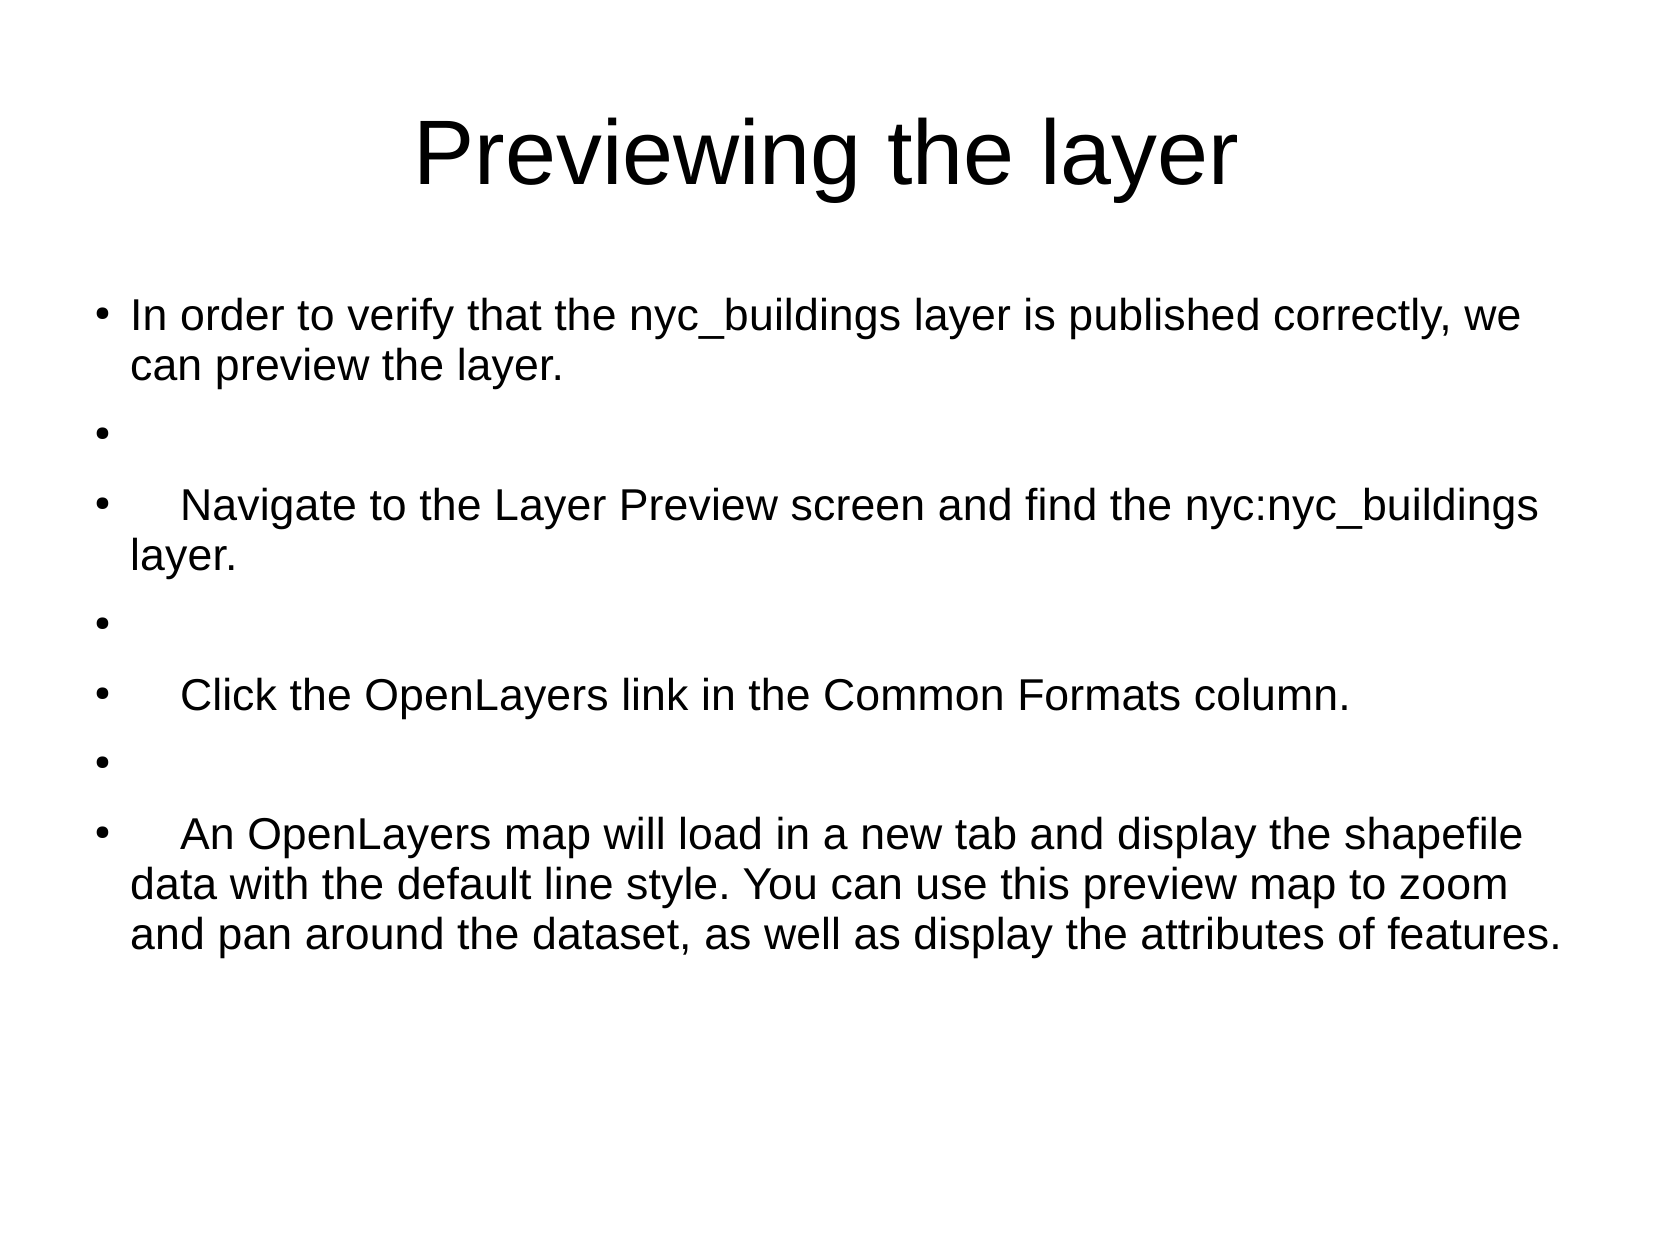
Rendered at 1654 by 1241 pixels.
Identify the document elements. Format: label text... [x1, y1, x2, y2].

list In order to verify that the nyc_buildings layer is published correctly, we can preview the layer. Navigate to the Layer Preview screen and find the nyc:nyc_buildings layer. Click the OpenLayers link in the Common Formats column. An OpenLayers map will load in a new tab and display the shapefile data with the default line style. You can use this preview map to zoom and pan around the dataset, as well as display the attributes of features. [82, 290, 1571, 1010]
title Previewing the layer [82, 49, 1571, 257]
